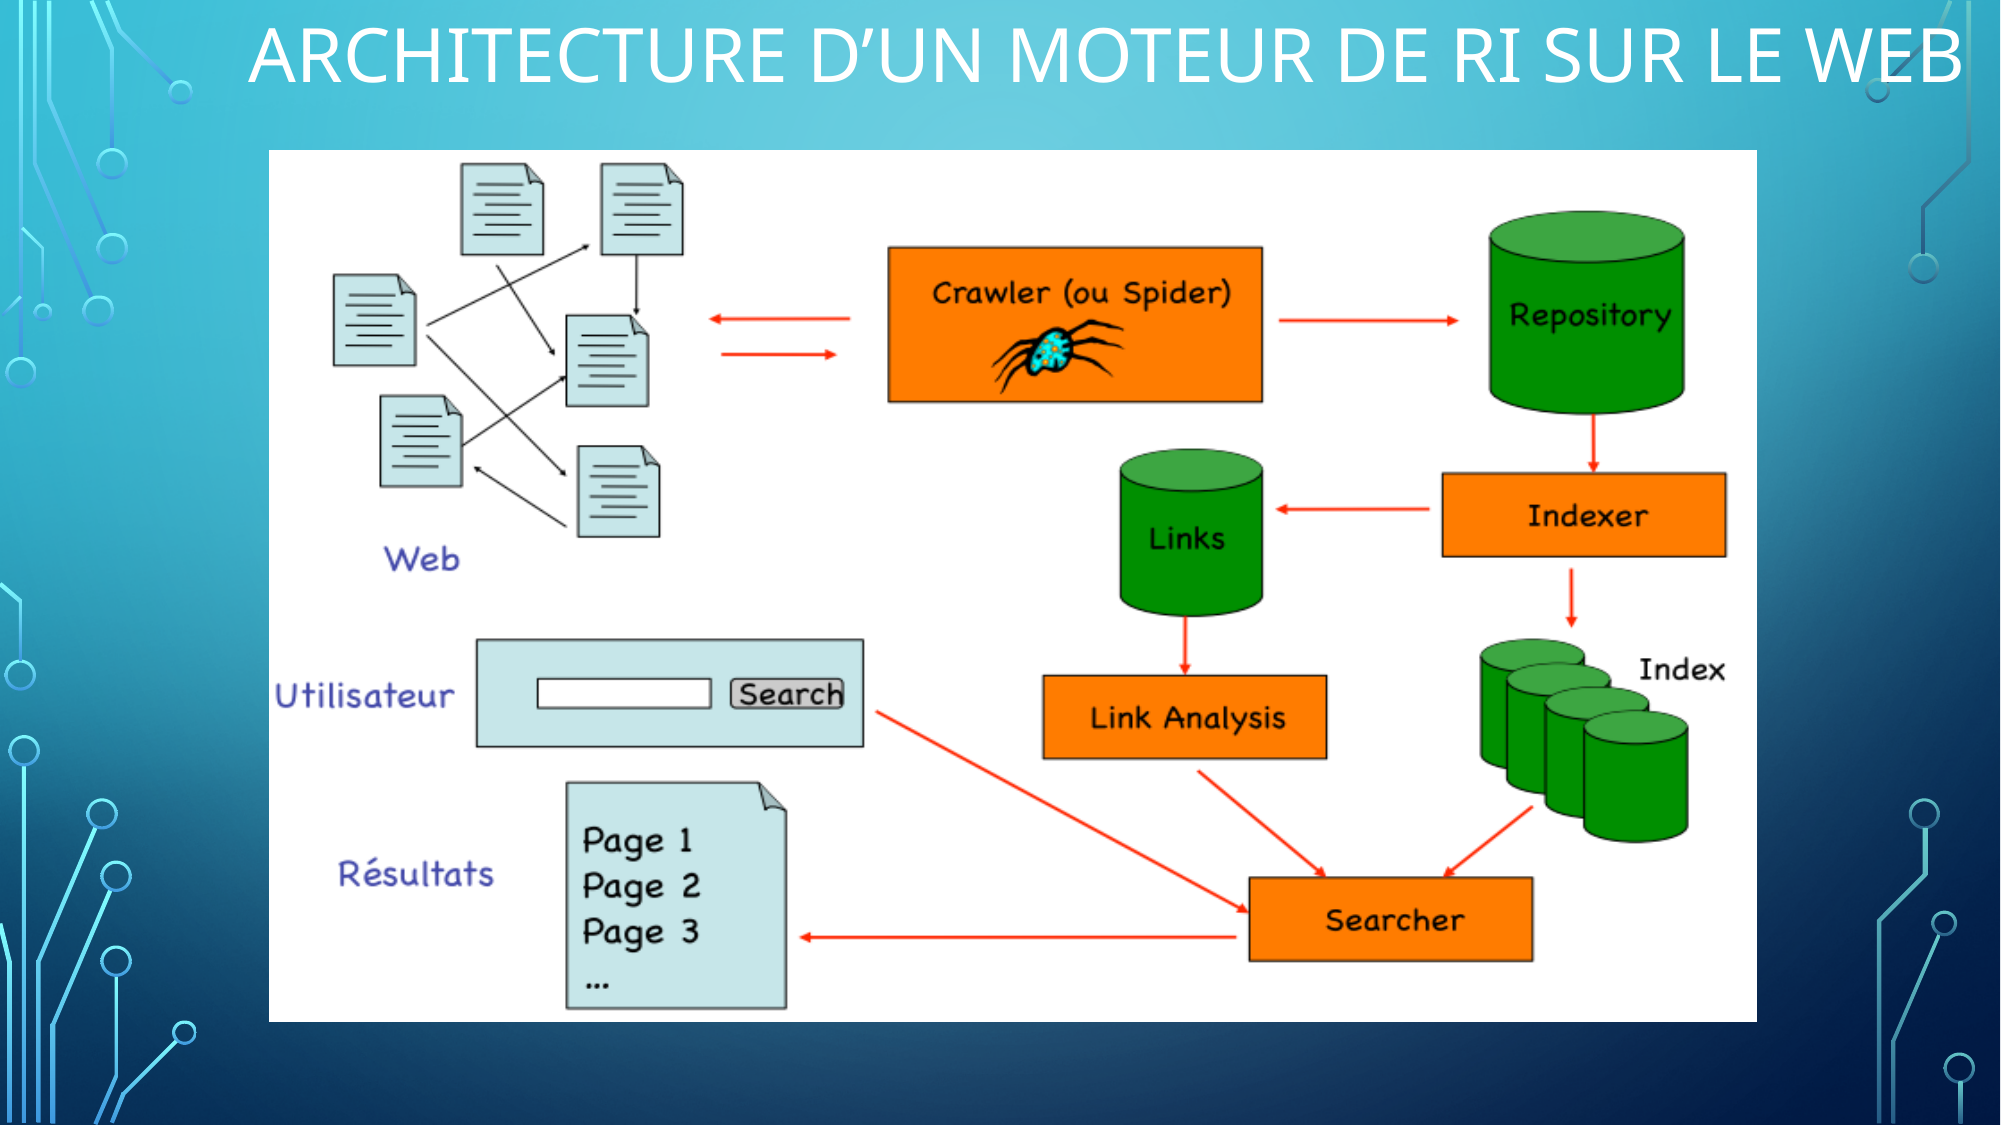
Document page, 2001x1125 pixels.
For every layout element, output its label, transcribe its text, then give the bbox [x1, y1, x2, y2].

text_box Architecture d’un moteur de ri sur le web [234, 0, 2000, 105]
text_box [1685, 965, 1813, 1025]
picture [269, 150, 1757, 1022]
